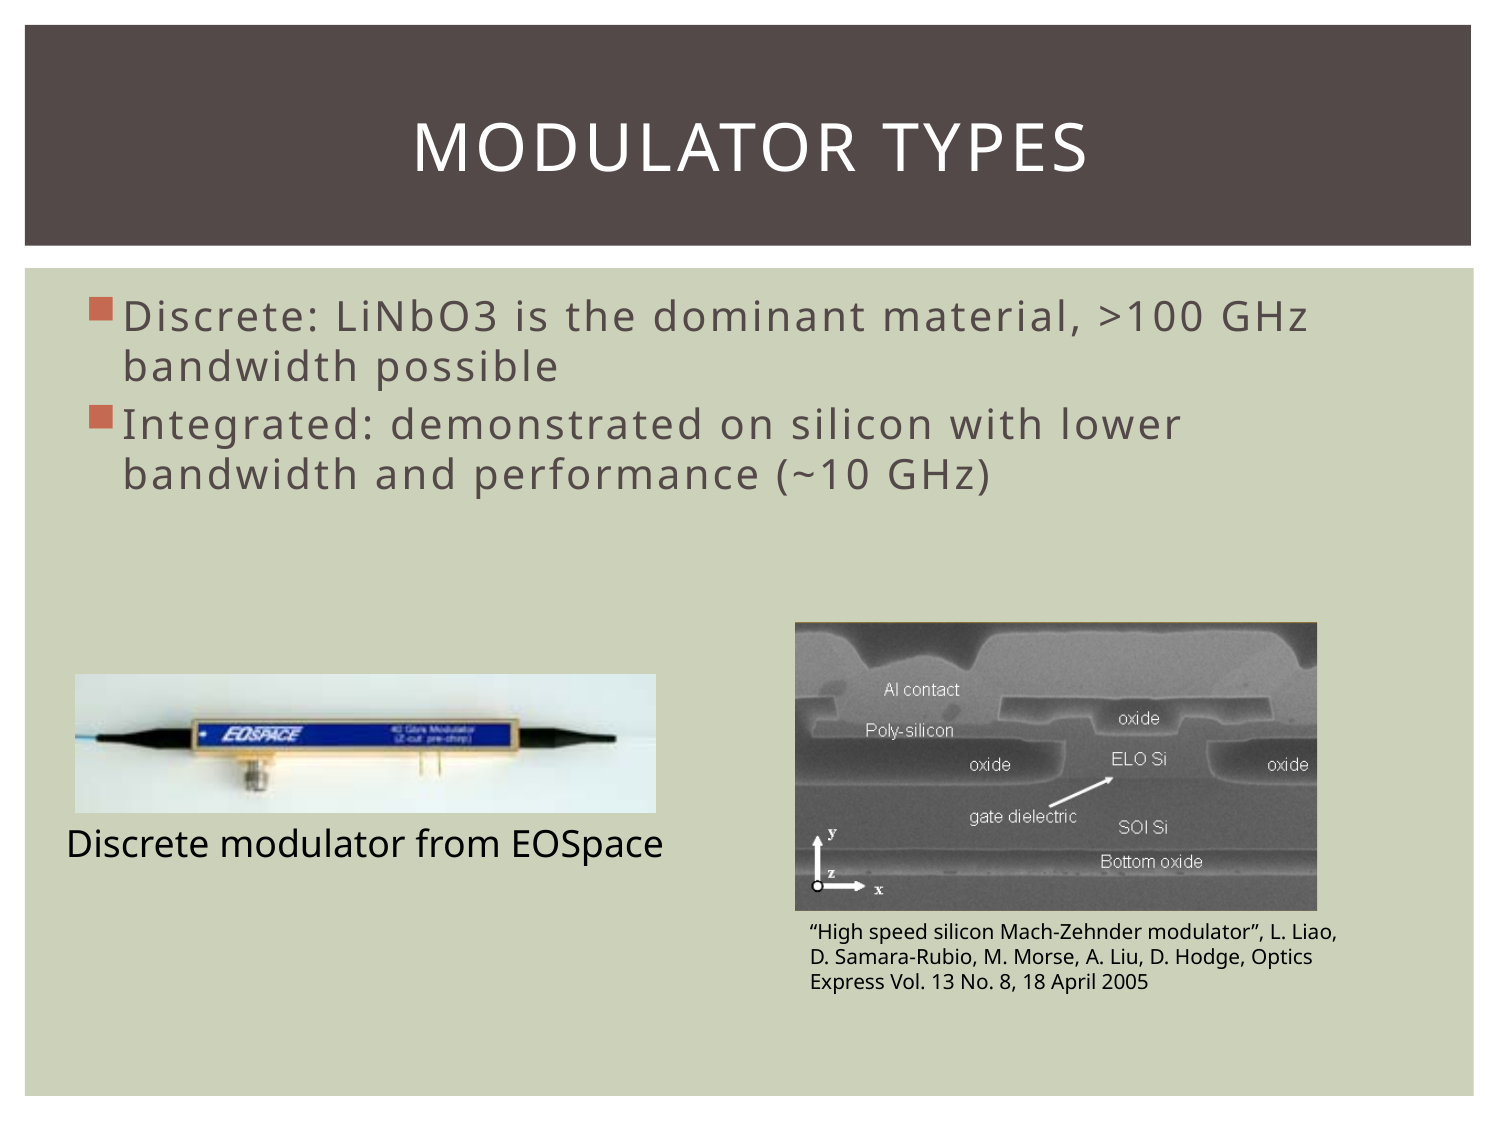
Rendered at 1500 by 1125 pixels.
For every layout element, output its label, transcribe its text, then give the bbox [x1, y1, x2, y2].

title Modulator types [62, 58, 1438, 232]
picture [795, 622, 1318, 911]
text_box Discrete modulator from EOSpace [51, 812, 680, 873]
text_box “High speed silicon Mach-Zehnder modulator”, L. Liao, D. Samara-Rubio, M. Morse, A. Liu, D. Hodge, Optics Express Vol. 13 No. 8, 18 April 2005 [795, 911, 1356, 1001]
list Discrete: LiNbO3 is the dominant material, >100 GHz bandwidth possible Integrated: demonstrated on silicon with lower bandwidth and performance (~10 GHz) [62, 281, 1442, 1005]
picture [75, 674, 656, 812]
